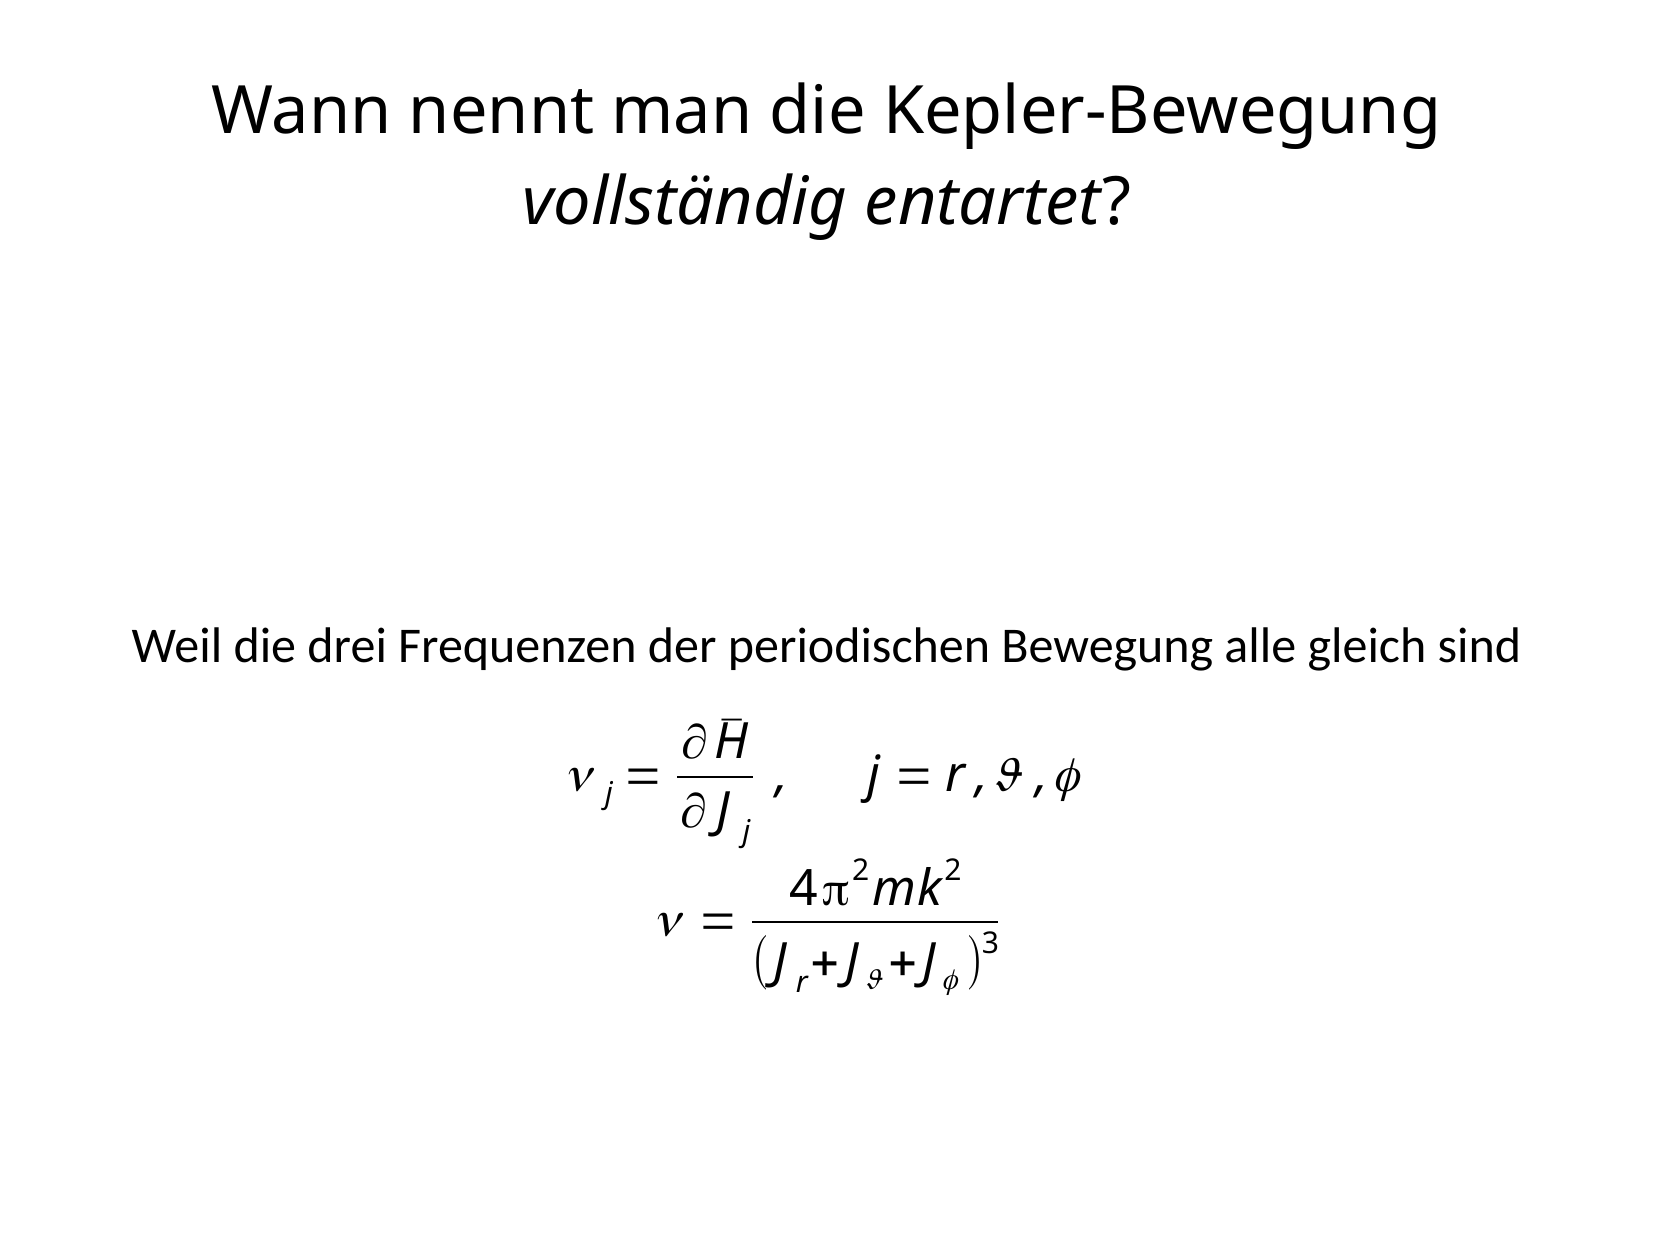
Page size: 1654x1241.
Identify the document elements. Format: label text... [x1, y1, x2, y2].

chart [558, 711, 1096, 1001]
title Wann nennt man die Kepler-Bewegung vollständig entartet? [82, 49, 1571, 257]
subtitle Weil die drei Frequenzen der periodischen Bewegung alle gleich sind [82, 290, 1571, 1010]
